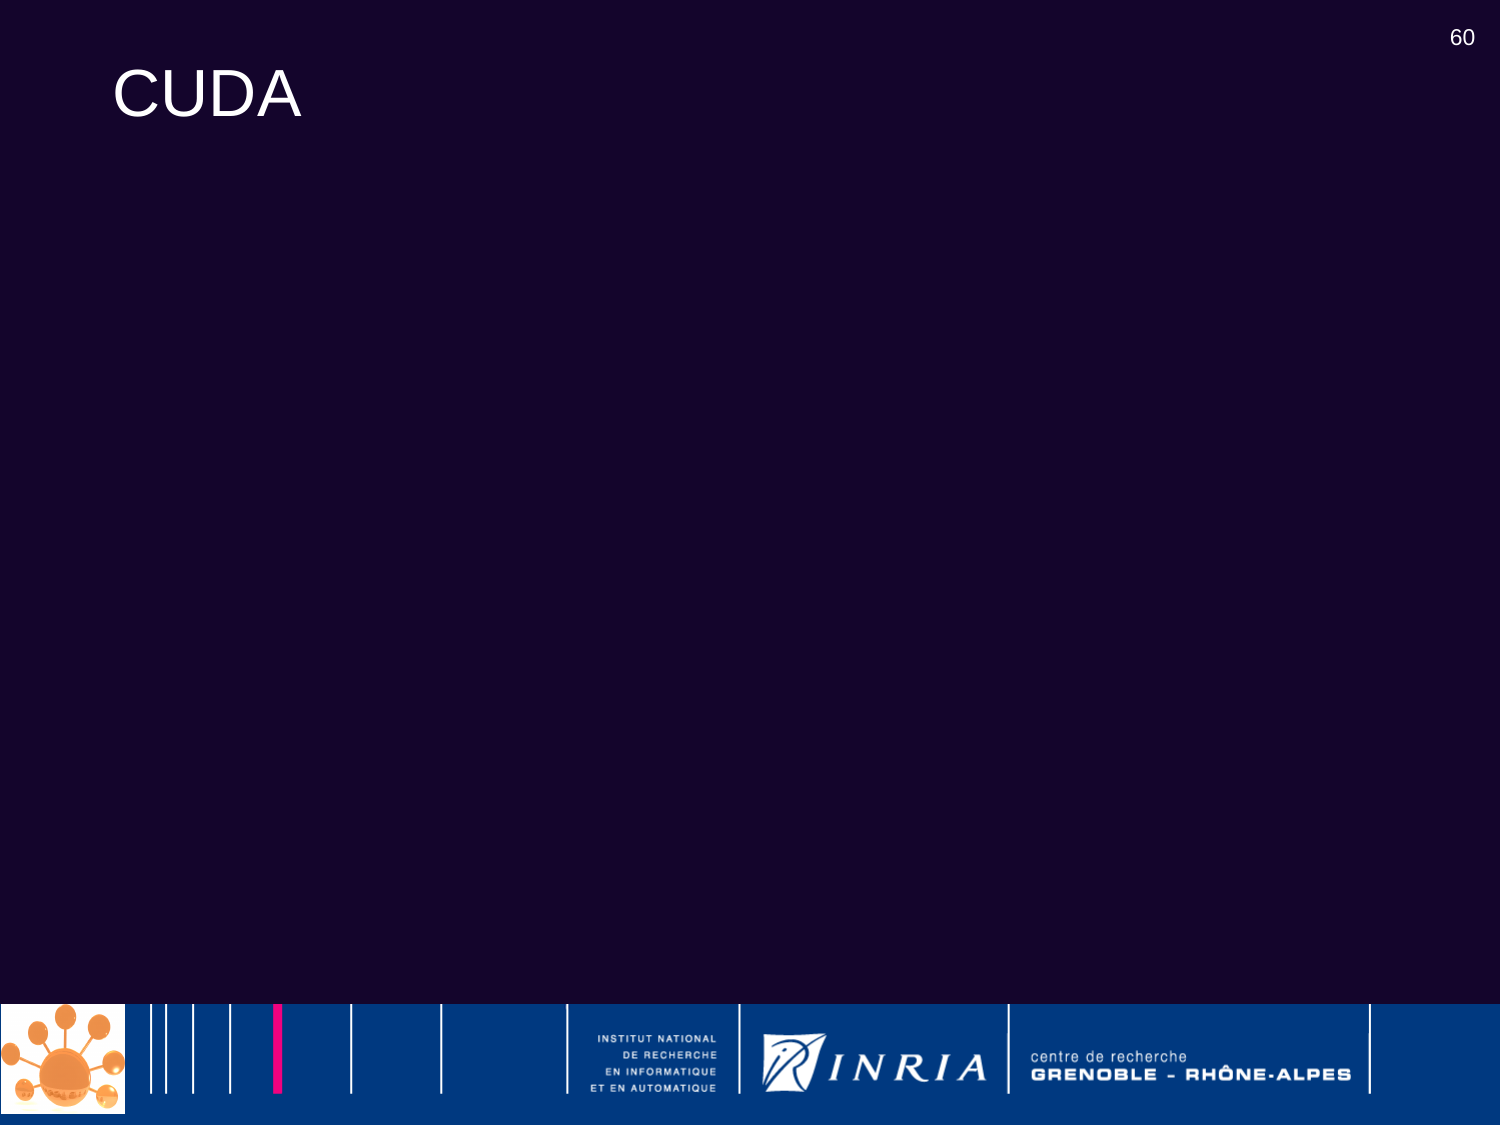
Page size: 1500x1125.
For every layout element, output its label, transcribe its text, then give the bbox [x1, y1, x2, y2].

title CUDA [112, 7, 1474, 181]
picture [0, 1004, 1500, 1125]
